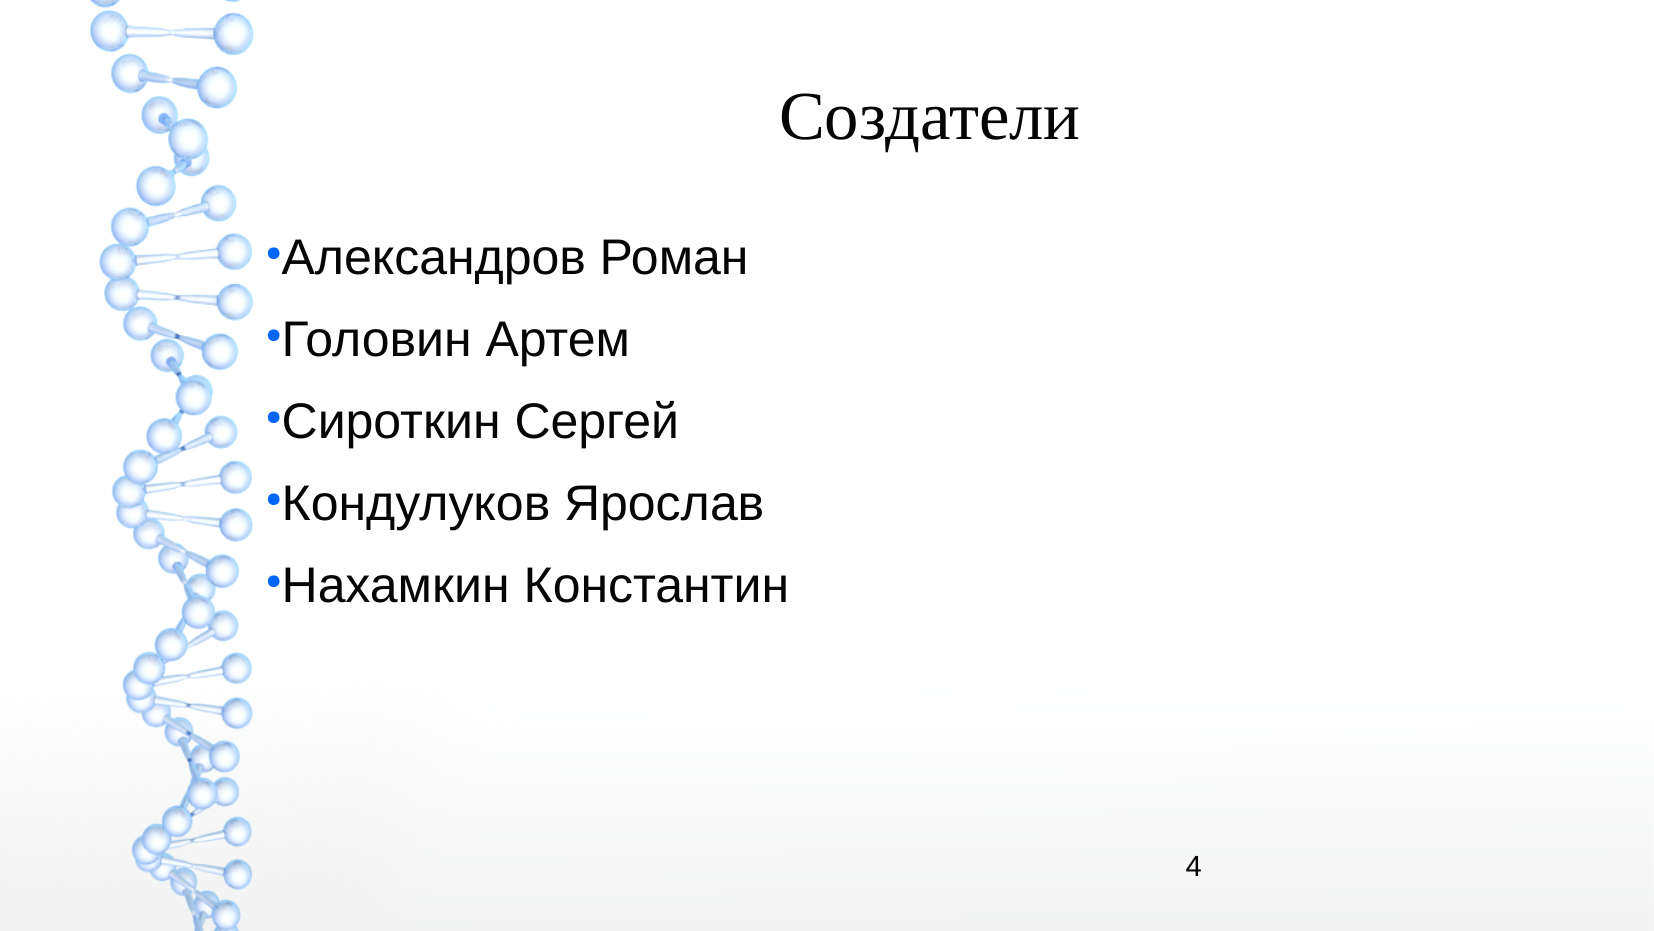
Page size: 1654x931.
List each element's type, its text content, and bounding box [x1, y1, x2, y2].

text_box [1185, 847, 1571, 912]
title Создатели [265, 35, 1595, 189]
list Александров Роман Головин Артем Сироткин Сергей Кондулуков Ярослав Нахамкин Константин [265, 224, 1595, 764]
